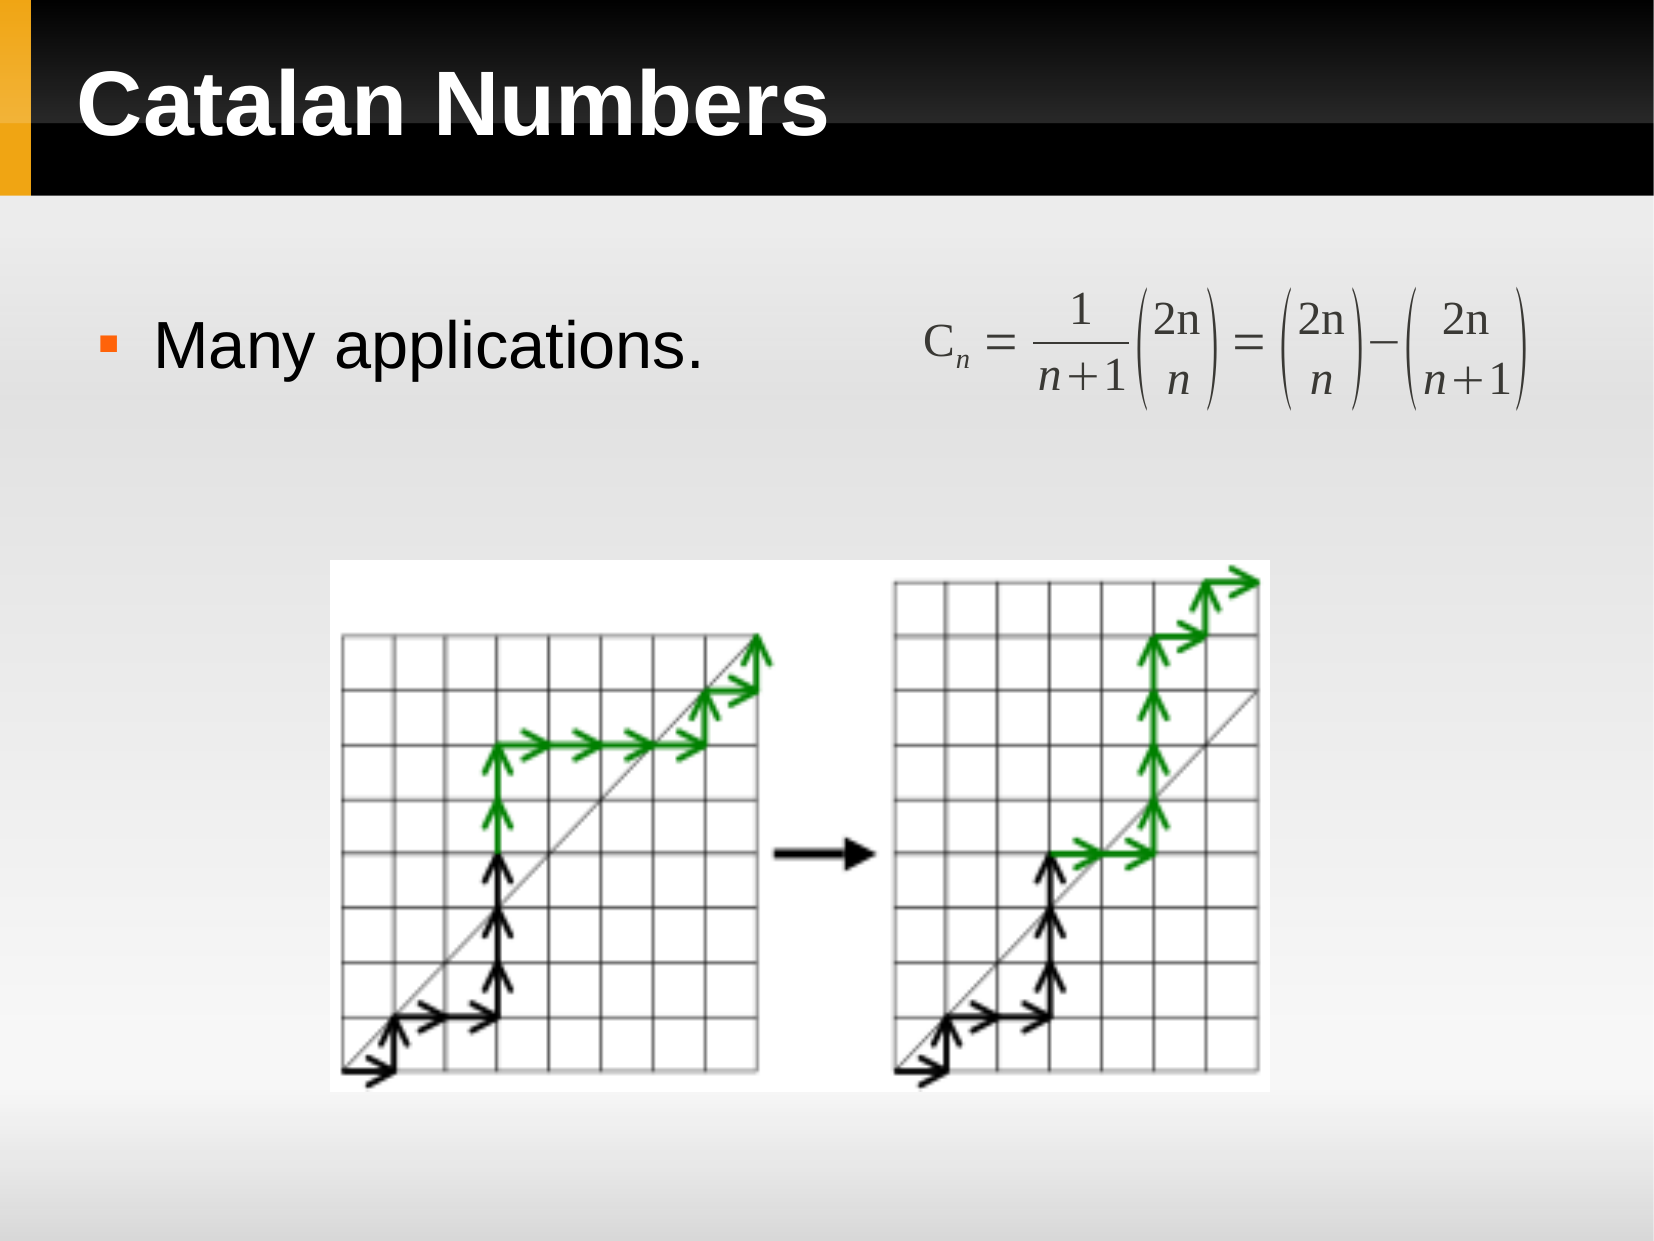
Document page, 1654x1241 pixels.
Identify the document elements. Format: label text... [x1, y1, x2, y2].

picture [0, 0, 1654, 1241]
chart [915, 281, 1536, 414]
list Many applications. [82, 307, 1571, 868]
title Catalan Numbers [76, 7, 1565, 200]
